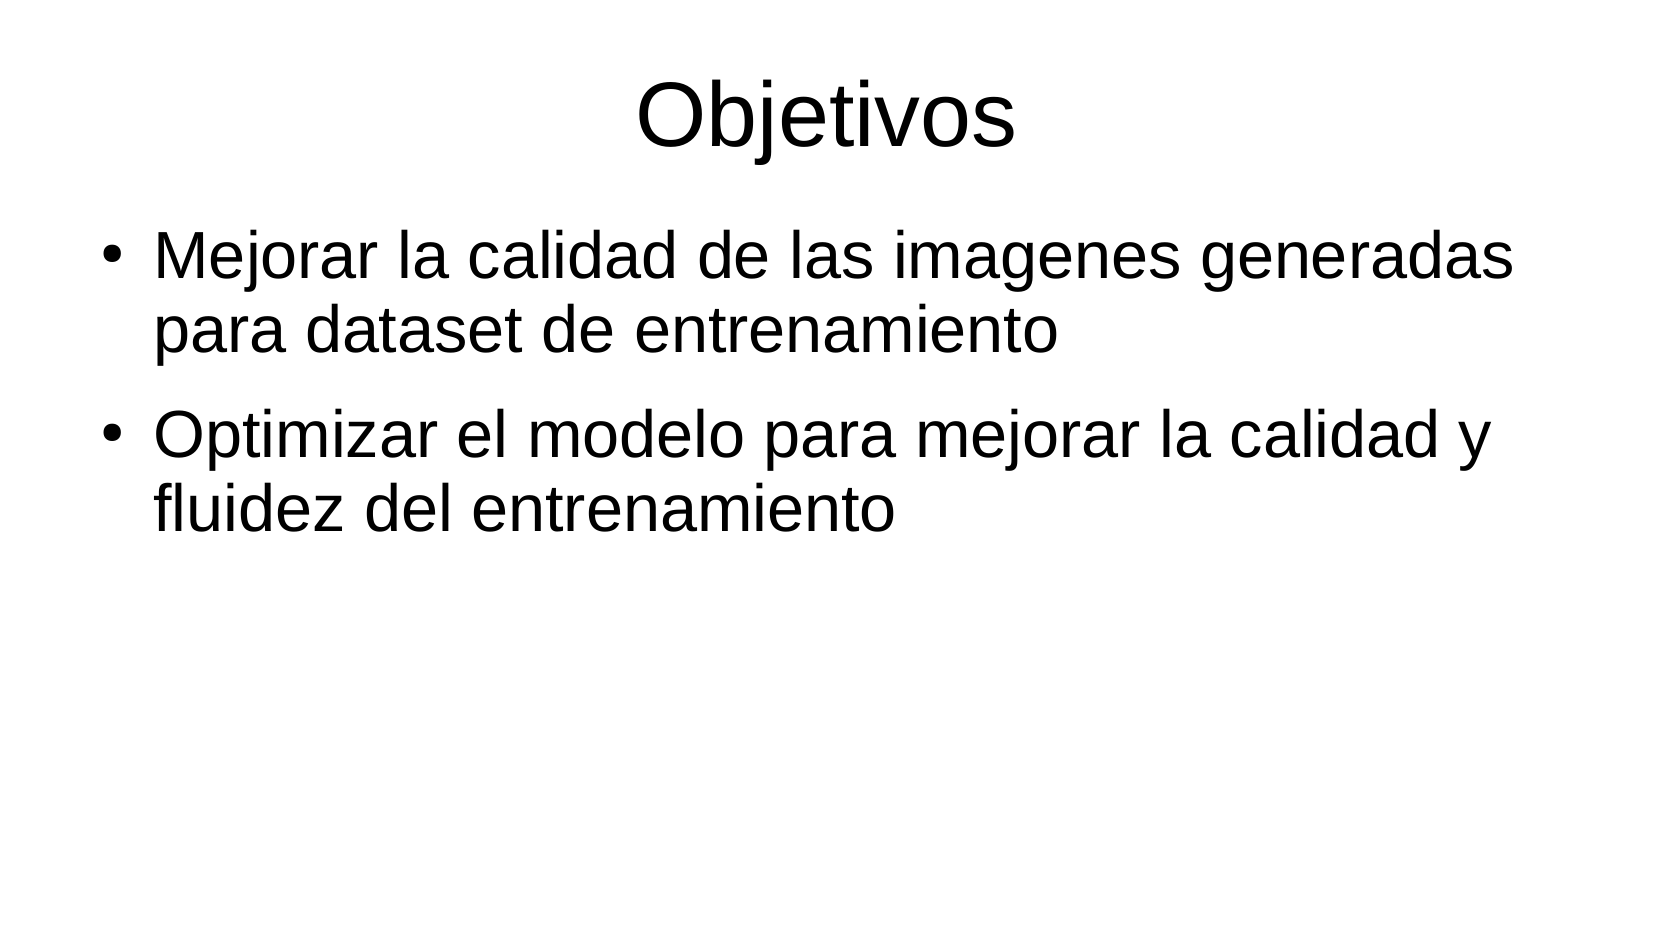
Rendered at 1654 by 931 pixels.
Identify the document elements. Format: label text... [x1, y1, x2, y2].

title Objetivos [82, 37, 1571, 193]
list Mejorar la calidad de las imagenes generadas para dataset de entrenamiento Optimizar el modelo para mejorar la calidad y fluidez del entrenamiento [82, 217, 1571, 758]
